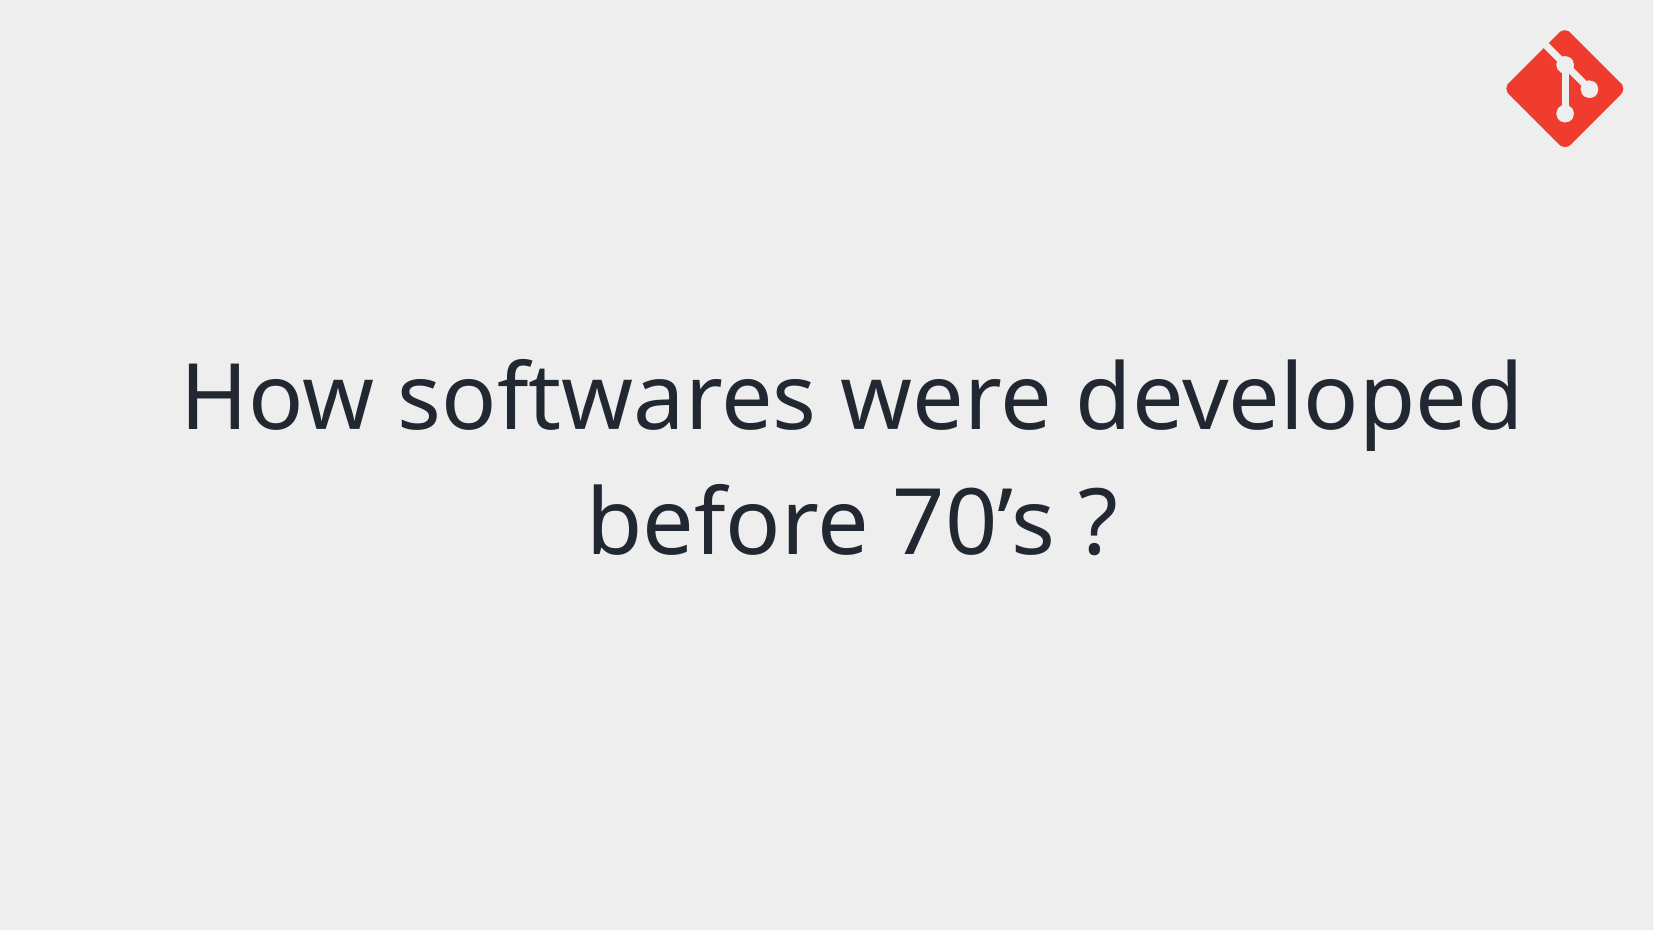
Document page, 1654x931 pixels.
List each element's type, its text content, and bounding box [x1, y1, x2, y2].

picture [1505, 29, 1625, 148]
title How softwares were developed before 70’s ? [169, 116, 1536, 798]
